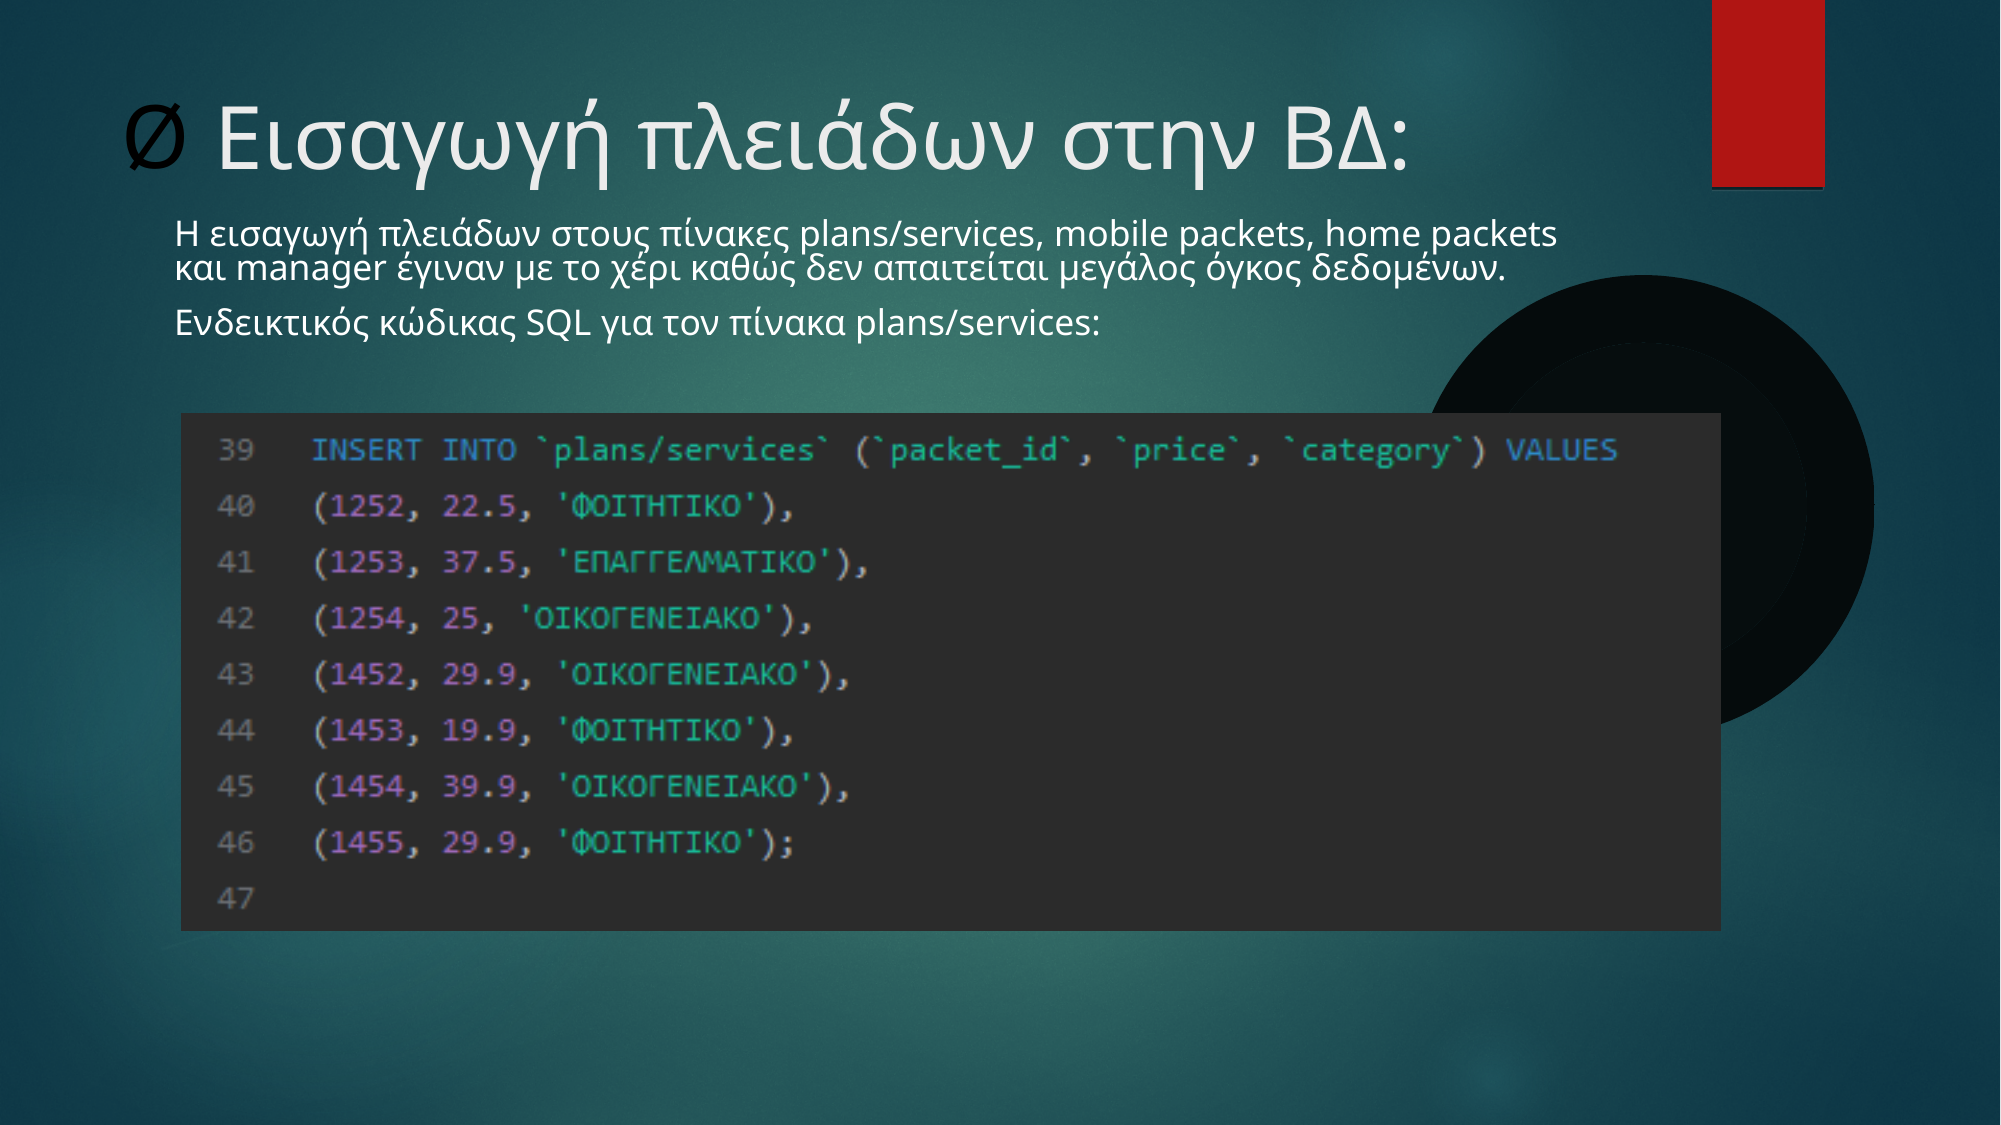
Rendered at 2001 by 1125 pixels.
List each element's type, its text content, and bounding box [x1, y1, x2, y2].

list Η εισαγωγή πλειάδων στους πίνακες plans/services, mobile packets, home packets και manager έγιναν με το χέρι καθώς δεν απαιτείται μεγάλος όγκος δεδομένων. Ενδεικτικός κώδικας SQL για τον πίνακα plans/services: [159, 211, 1596, 397]
picture [181, 413, 1721, 931]
title Εισαγωγή πλειάδων στην ΒΔ: [106, 74, 1649, 305]
